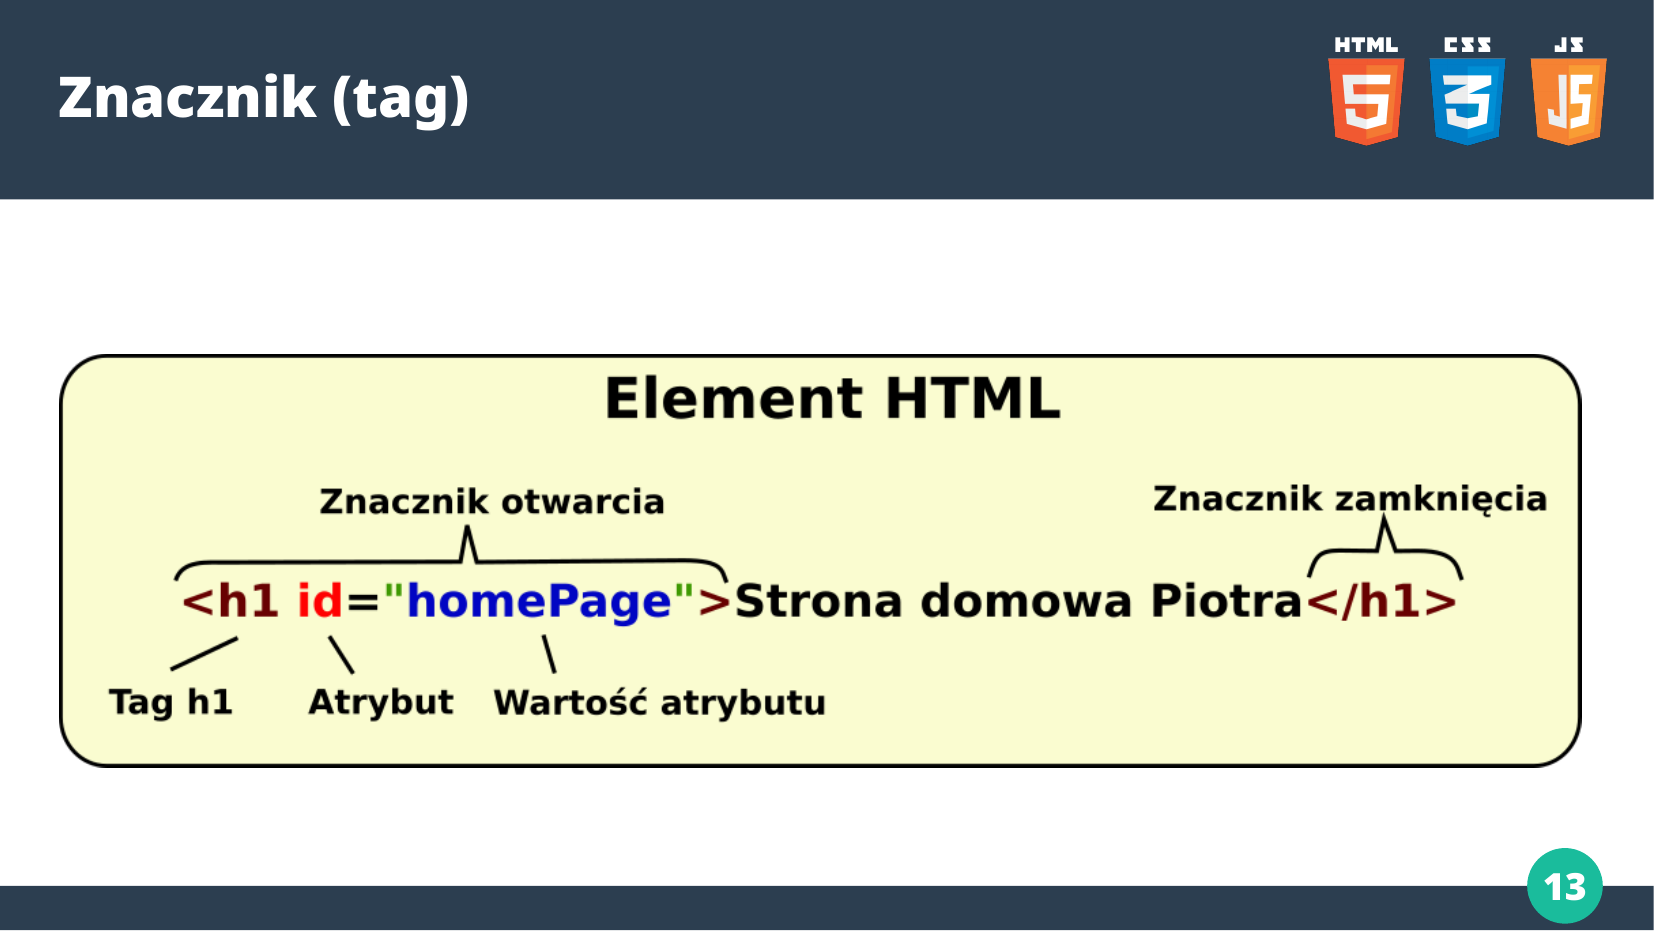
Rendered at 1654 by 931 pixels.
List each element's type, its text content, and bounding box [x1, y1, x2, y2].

title Znacznik (tag) [59, 37, 1595, 155]
picture [1328, 37, 1607, 146]
picture [59, 354, 1582, 768]
